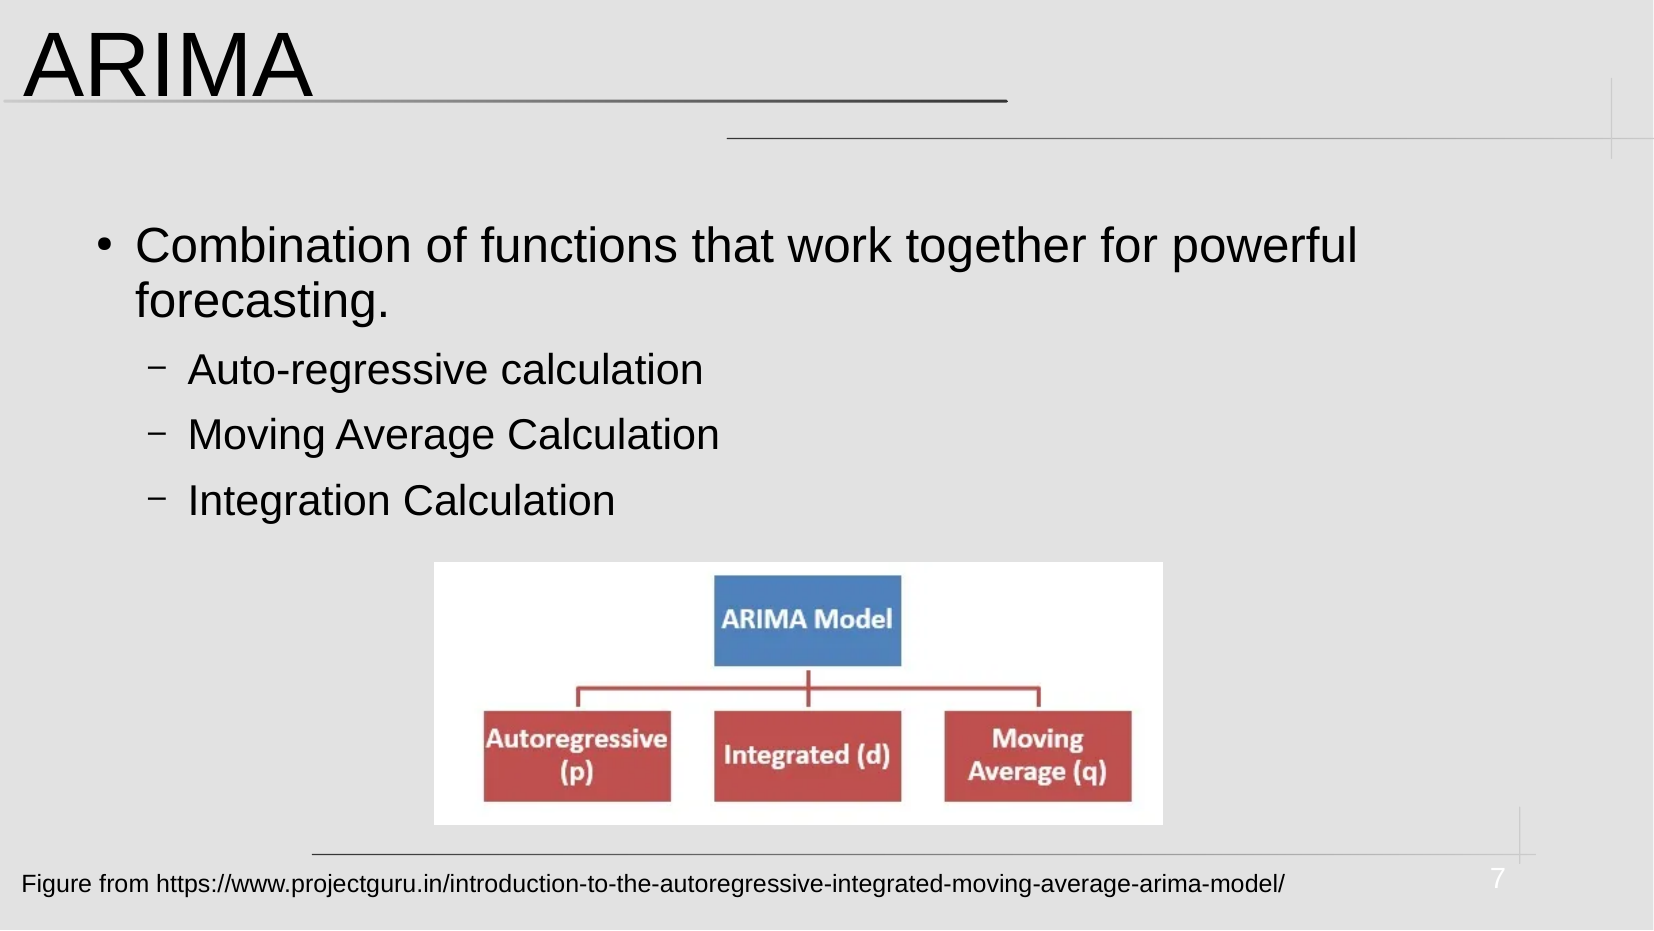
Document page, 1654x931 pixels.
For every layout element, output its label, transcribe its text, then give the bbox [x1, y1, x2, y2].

title ARIMA [23, 11, 1589, 119]
text_box Figure from https://www.projectguru.in/introduction-to-the-autoregressive-integrated-moving-average-arima-model/ [6, 862, 1613, 931]
picture [434, 562, 1163, 826]
list Combination of functions that work together for powerful forecasting. Auto-regressive calculation Moving Average Calculation Integration Calculation [82, 217, 1571, 526]
